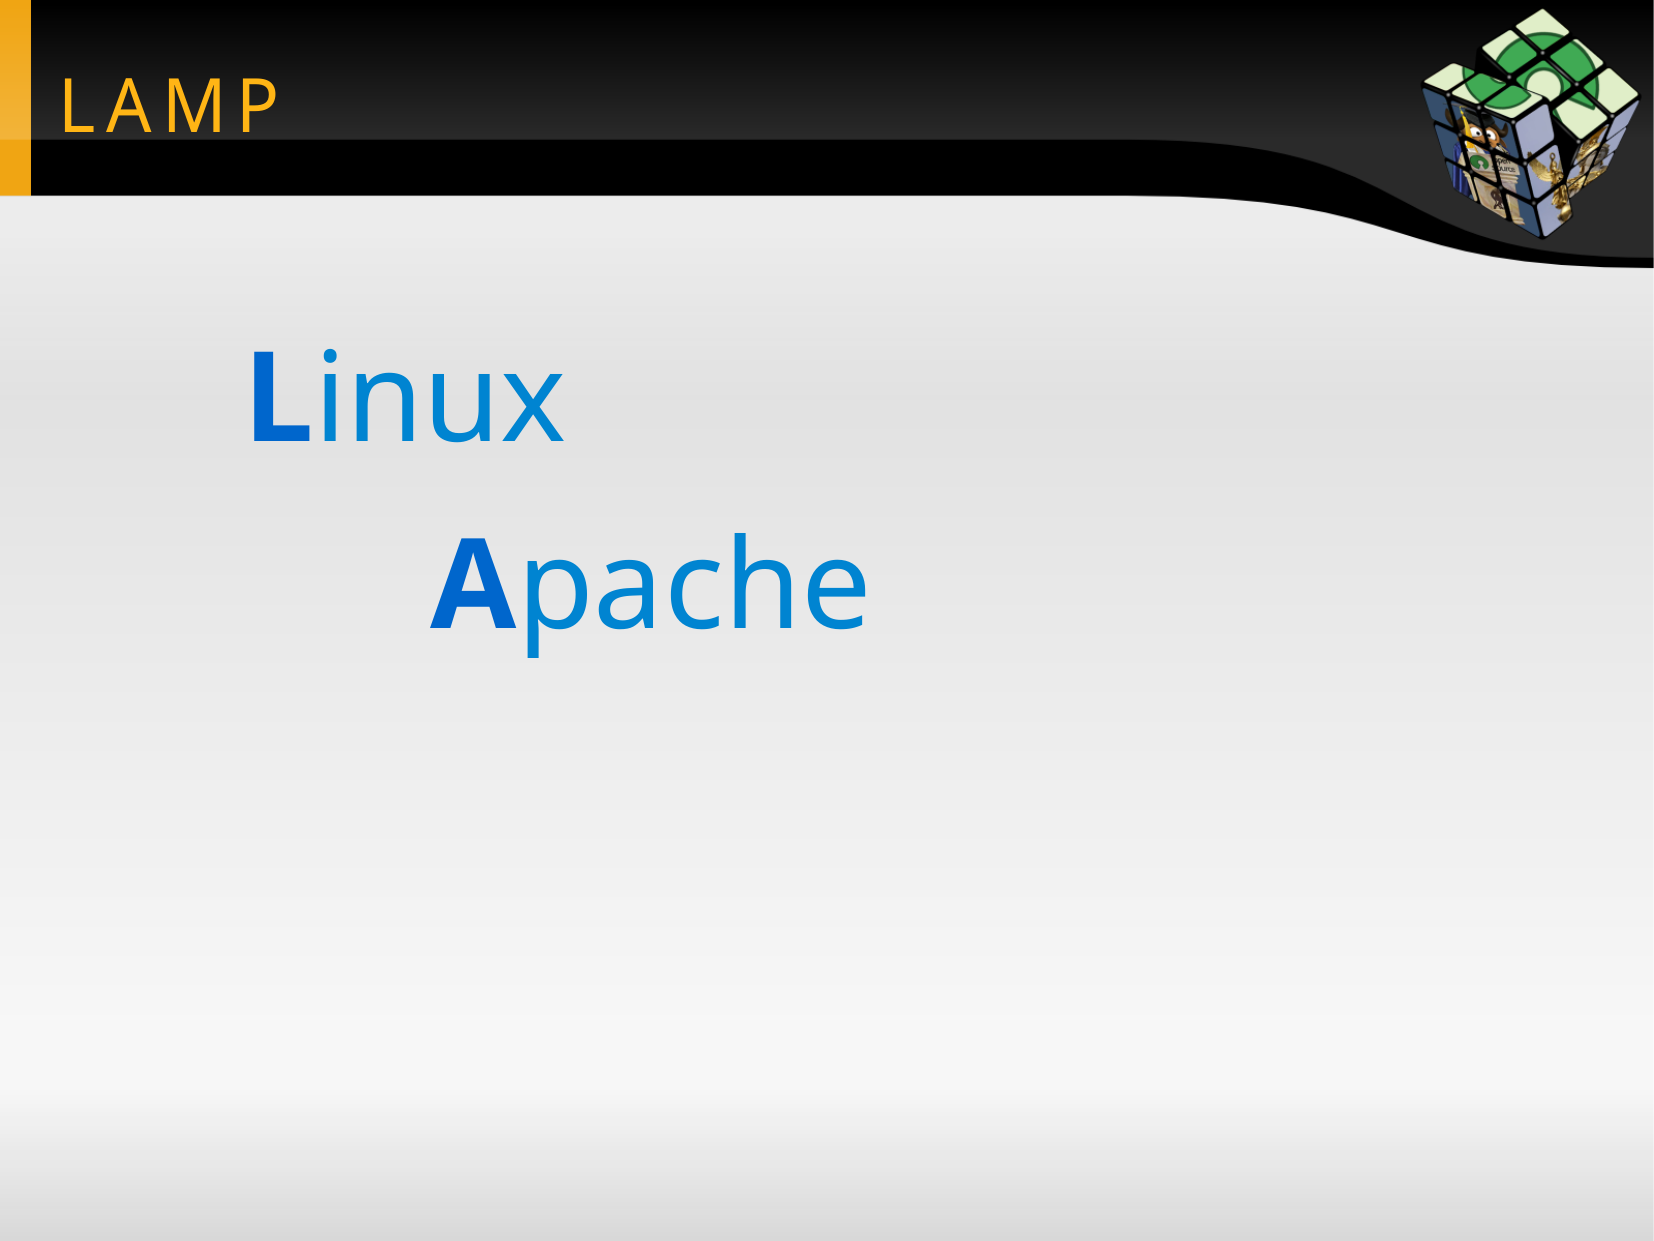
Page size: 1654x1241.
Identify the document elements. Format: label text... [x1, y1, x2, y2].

picture [0, 0, 1654, 1241]
title LAMP [59, 29, 1270, 178]
text_box Apache [416, 487, 875, 643]
text_box Linux [228, 300, 568, 456]
